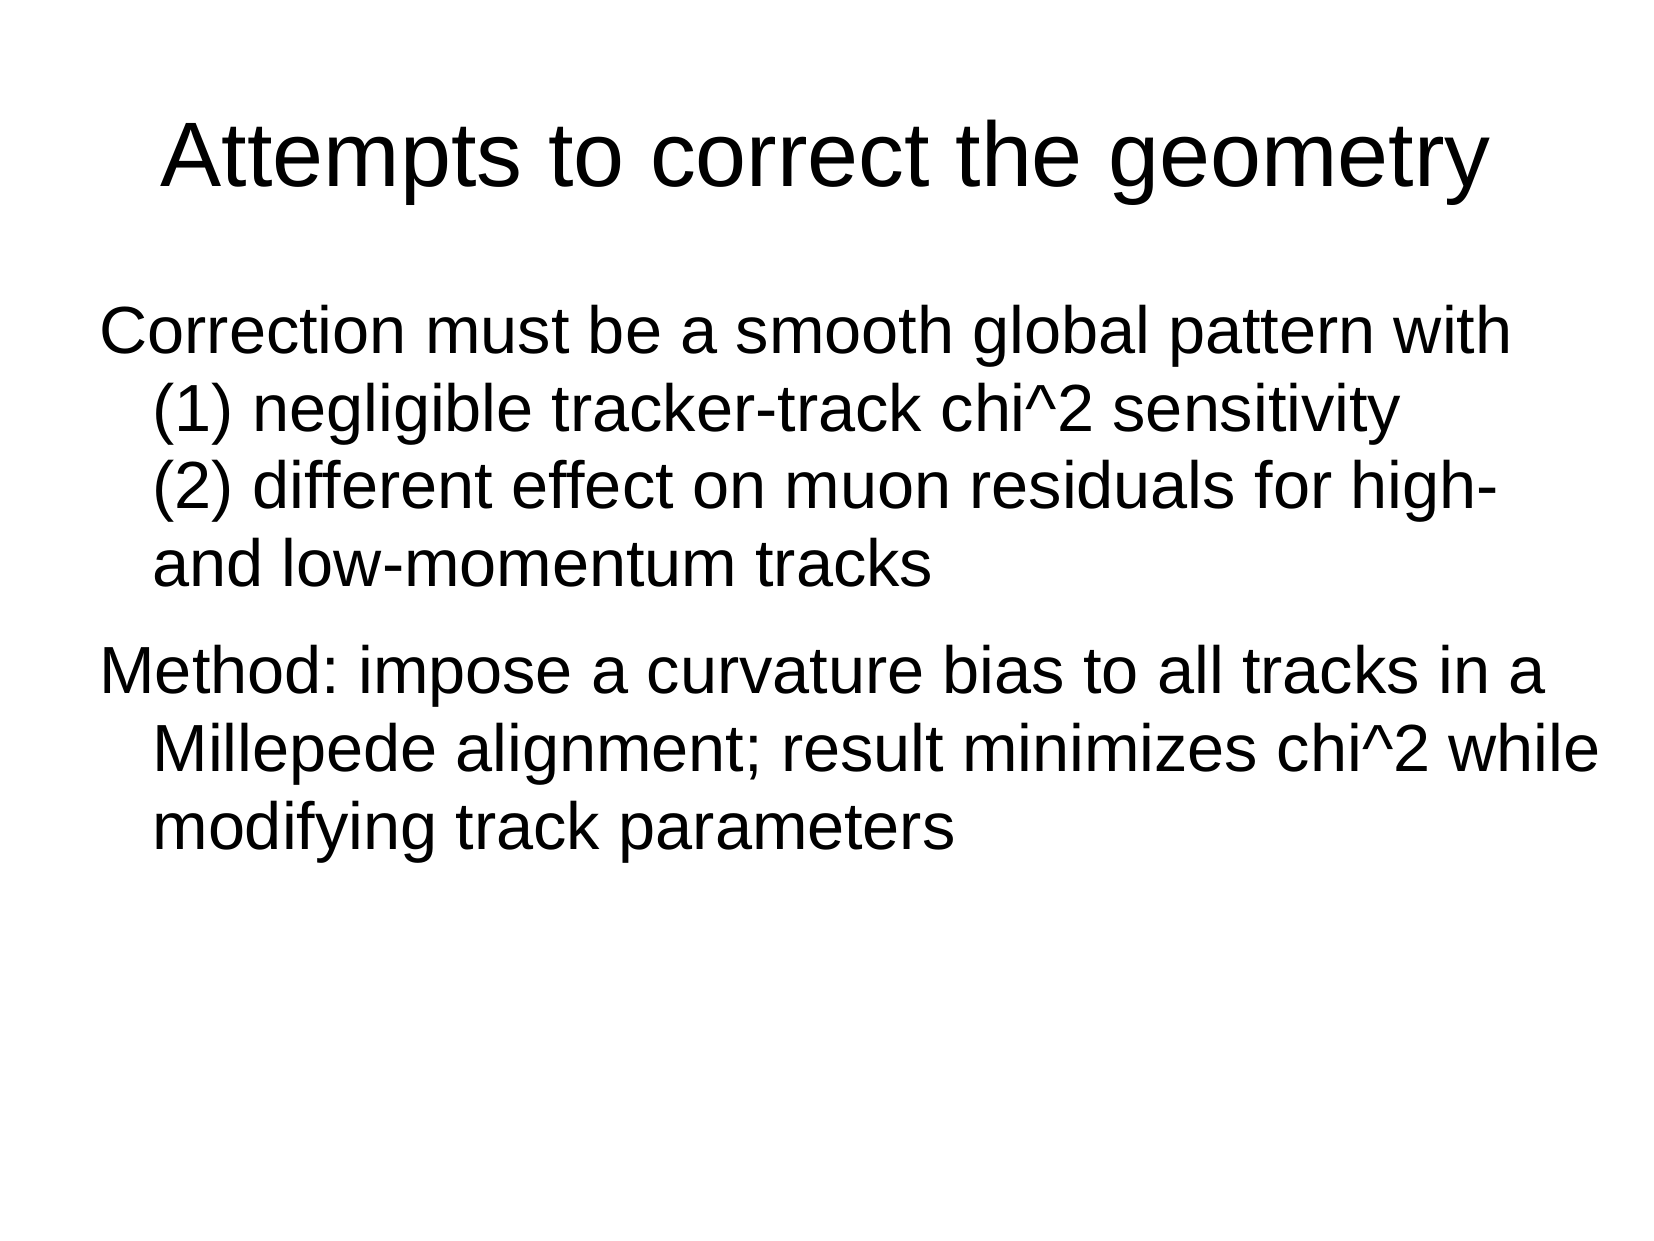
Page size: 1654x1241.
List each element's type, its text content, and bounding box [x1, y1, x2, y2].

list Correction must be a smooth global pattern with (1) negligible tracker-track chi^2 sensitivity (2) different effect on muon residuals for high- and low-momentum tracks Method: impose a curvature bias to all tracks in a Millepede alignment; result minimizes chi^2 while modifying track parameters [82, 290, 1613, 1175]
title Attempts to correct the geometry [82, 56, 1571, 249]
